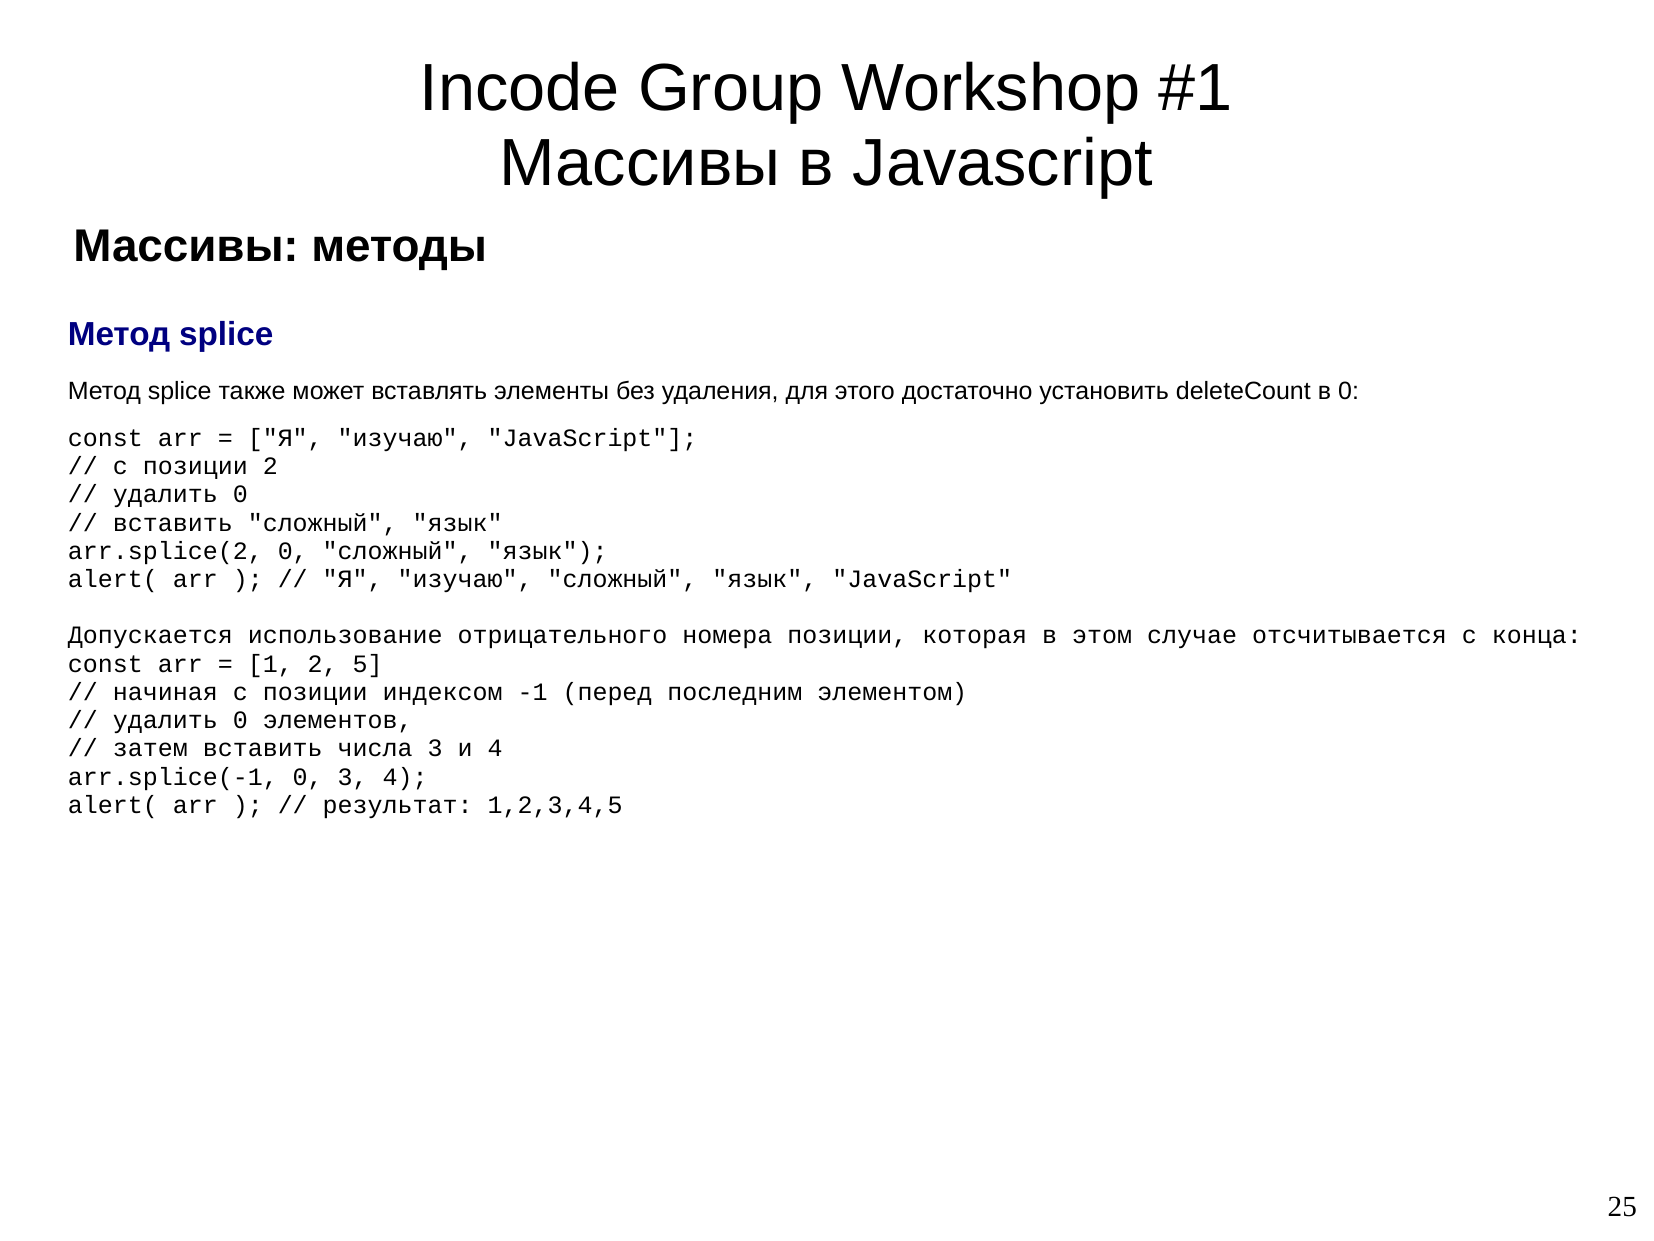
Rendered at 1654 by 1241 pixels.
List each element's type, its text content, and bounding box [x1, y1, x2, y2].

title Incode Group Workshop #1 Массивы в Javascript [82, 49, 1571, 201]
text_box Массивы: методы [58, 212, 1571, 307]
text_box Метод splice Метод splice также может вставлять элементы без удаления, для этого достаточно установить deleteCount в 0: const arr = ["Я", "изучаю", "JavaScript"]; // с позиции 2 // удалить 0 // вставить "сложный", "язык" arr.splice(2, 0, "сложный", "язык"); alert( arr ); // "Я", "изучаю", "сложный", "язык", "JavaScript" Допускается использование отрицательного номера позиции, которая в этом случае отсчитывается с конца: const arr = [1, 2, 5] // начиная с позиции индексом -1 (перед последним элементом) // удалить 0 элементов, // затем вставить числа 3 и 4 arr.splice(-1, 0, 3, 4); alert( arr ); // результат: 1,2,3,4,5 [53, 307, 1619, 851]
